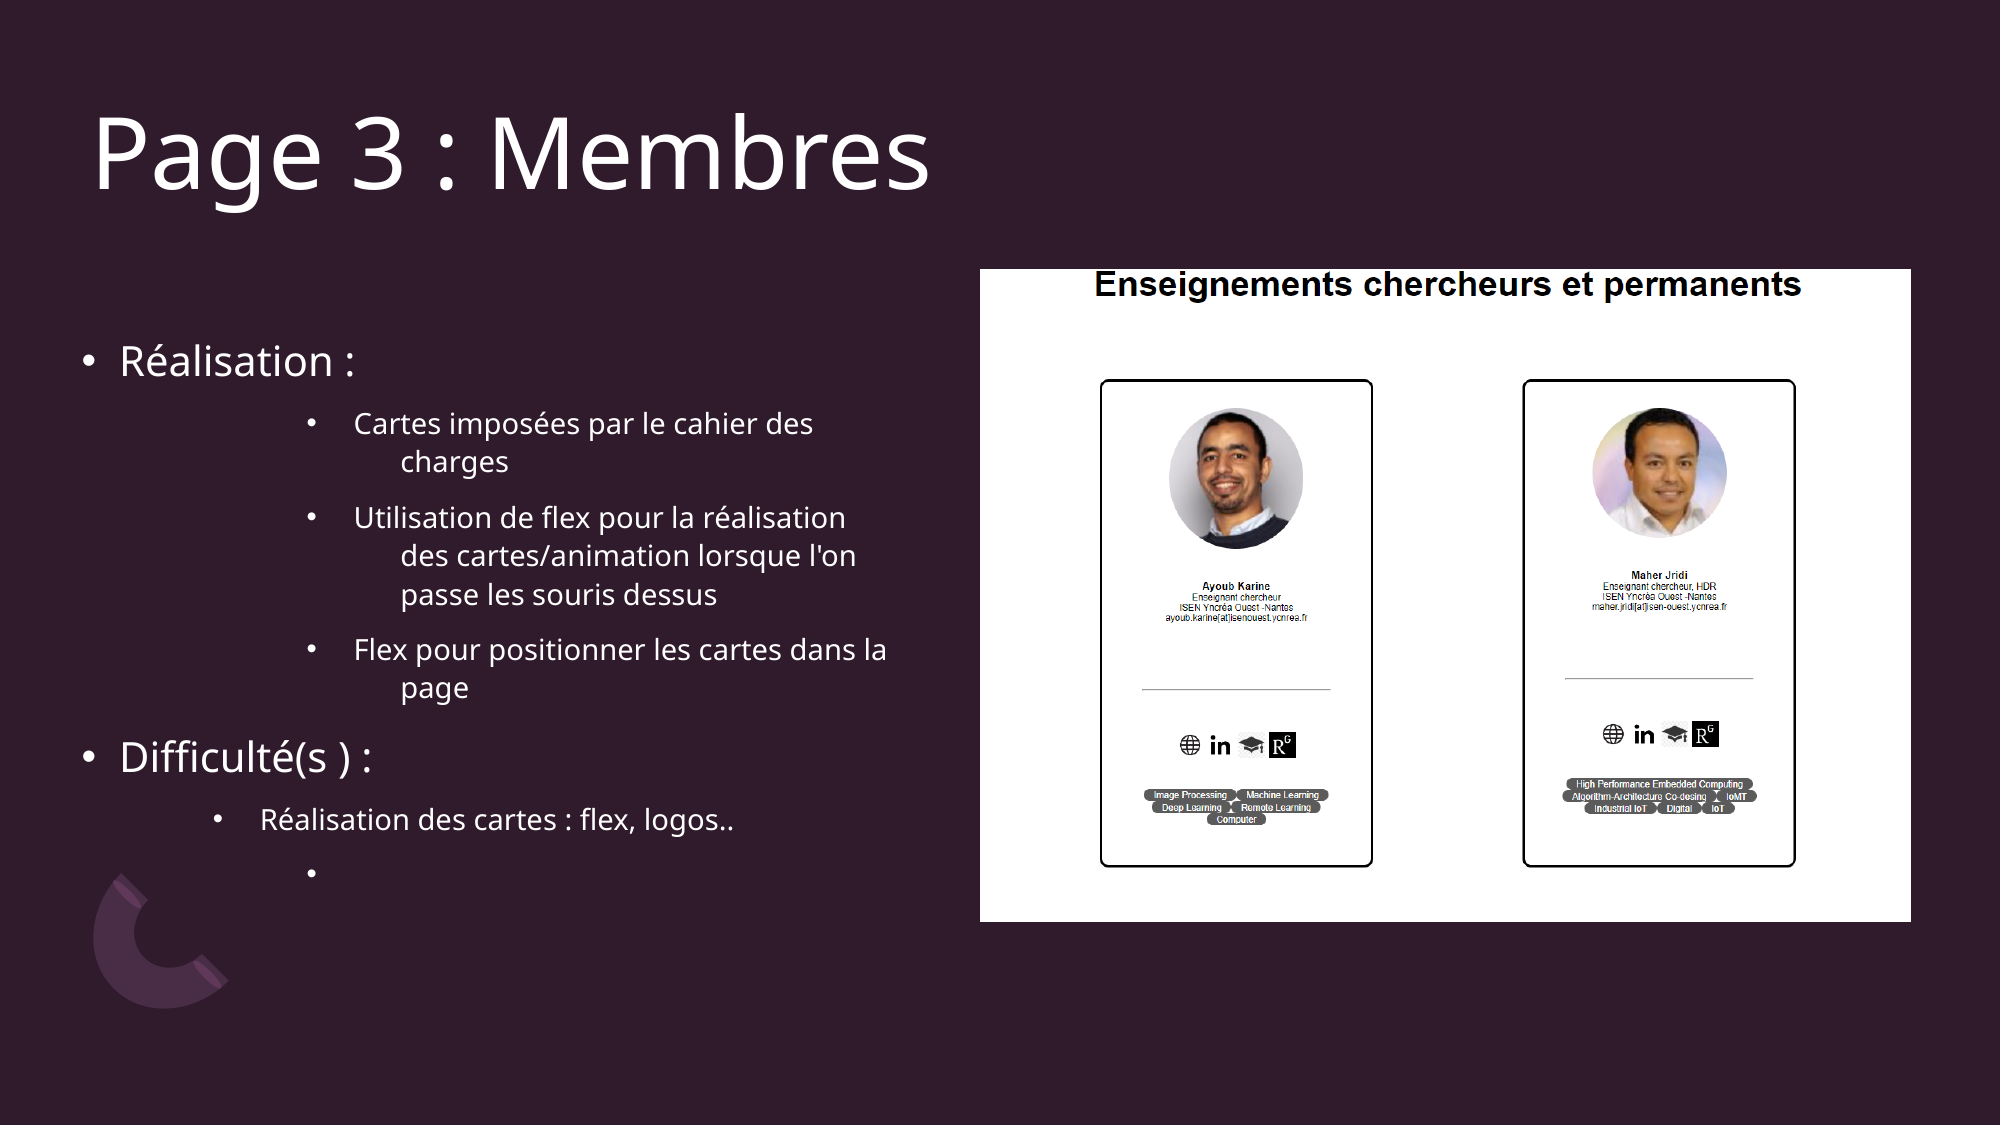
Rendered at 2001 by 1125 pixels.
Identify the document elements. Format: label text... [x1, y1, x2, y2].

picture [980, 269, 1911, 923]
text_box Réalisation : Cartes imposées par le cahier des charges Utilisation de flex pour la réalisation des cartes/animation lorsque l'on passe les souris dessus Flex pour positionner les cartes dans la page Difficulté(s ) : Réalisation des cartes : flex, logos.. [81, 329, 889, 983]
title Page 3 : Membres [90, 90, 1910, 309]
